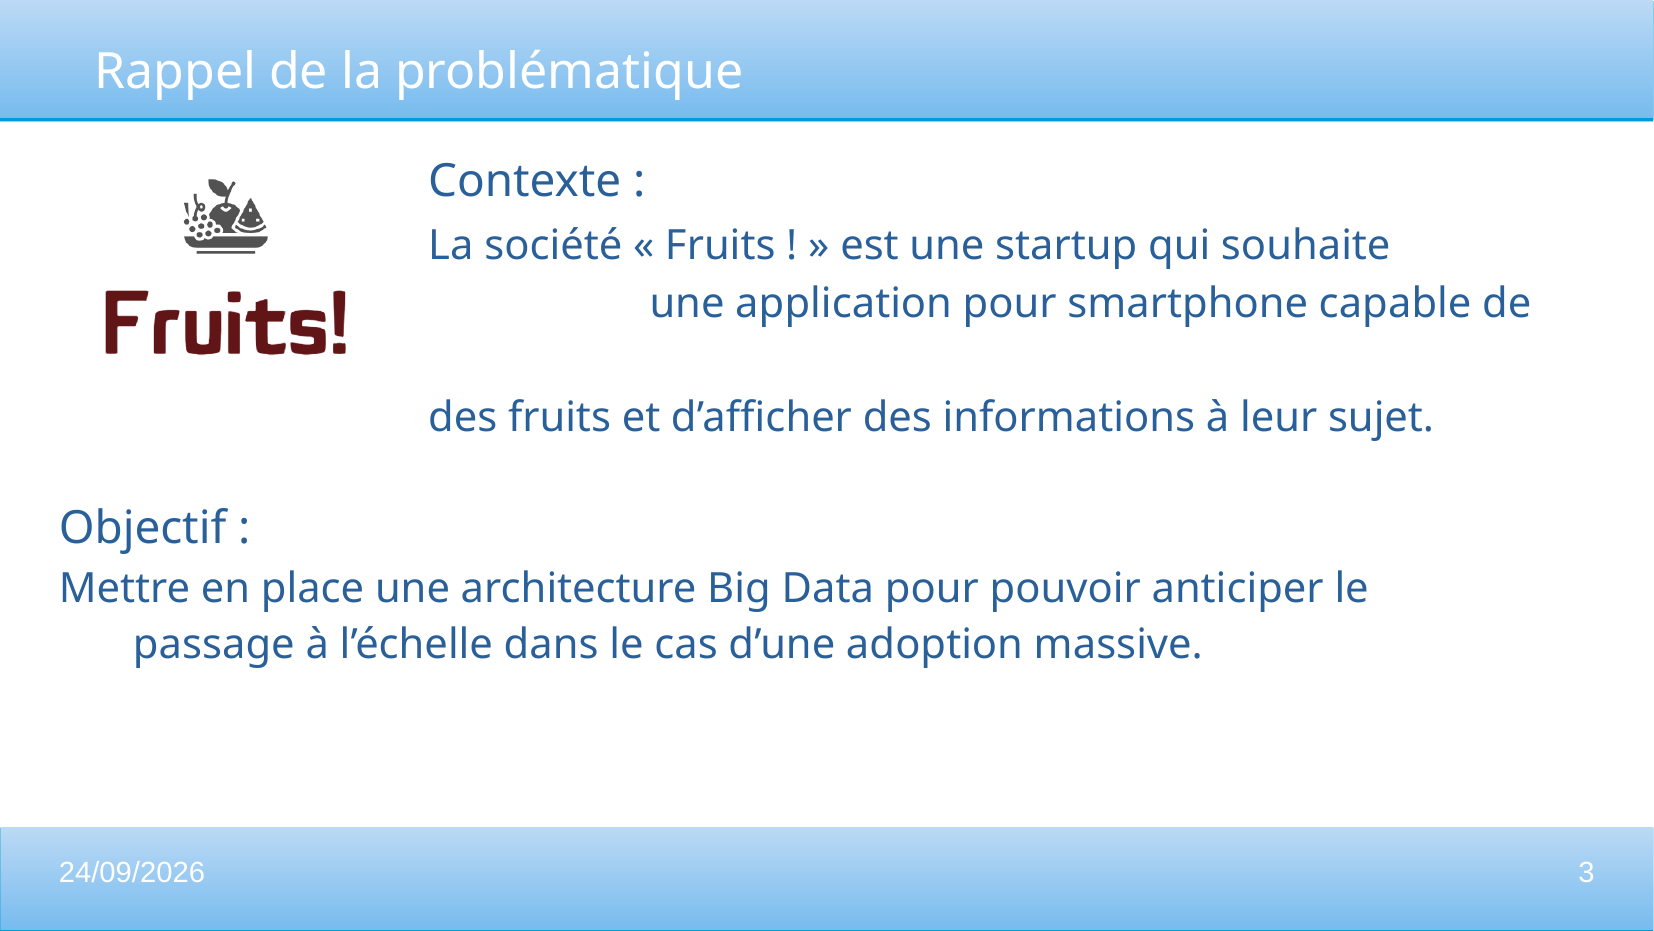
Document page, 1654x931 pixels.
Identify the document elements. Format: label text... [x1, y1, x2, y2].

picture [29, 138, 427, 401]
title Rappel de la problématique [59, 29, 1595, 108]
title Contexte : La société « Fruits ! » est une startup qui souhaite développer une application pour smartphone capable de reconnaître des fruits et d’afficher des informations à leur sujet. Objectif : Mettre en place une architecture Big Data pour pouvoir anticiper le passage à l’échelle dans le cas d’une adoption massive. [59, 147, 1565, 798]
